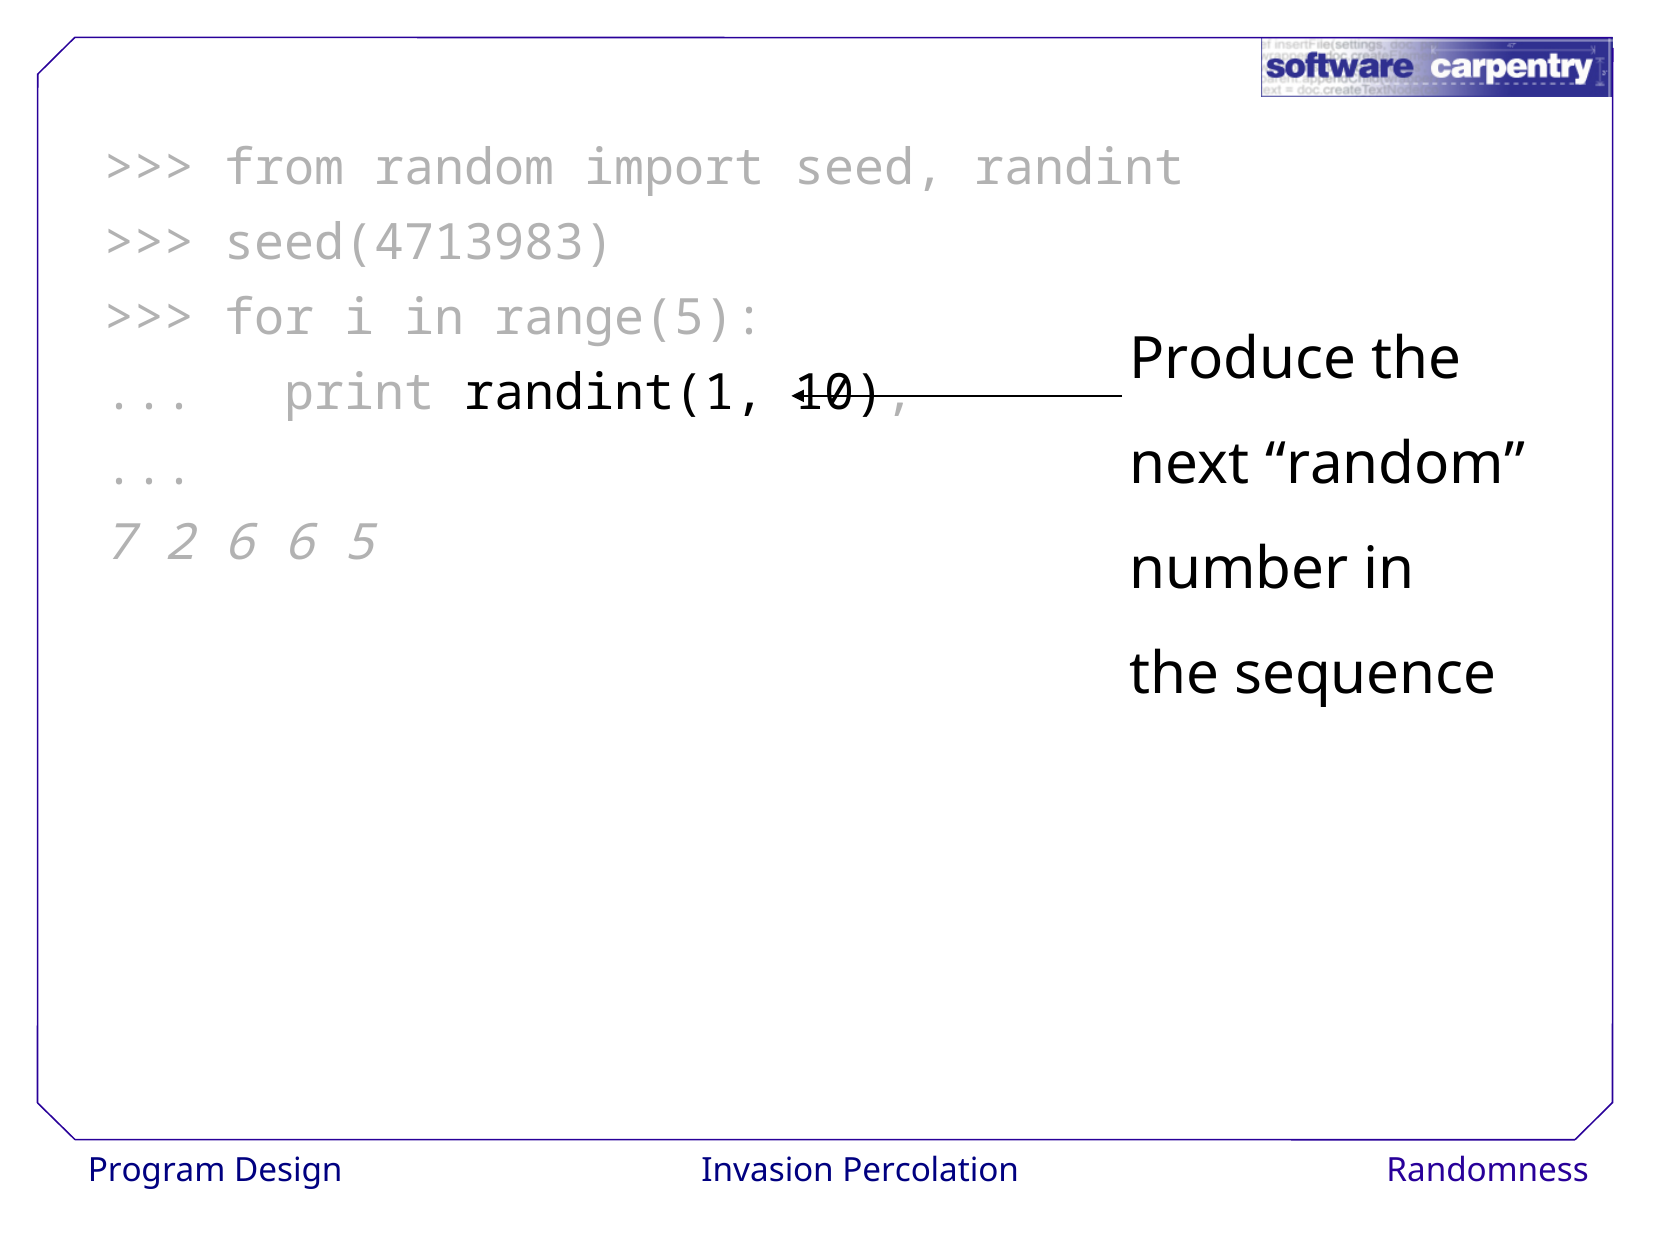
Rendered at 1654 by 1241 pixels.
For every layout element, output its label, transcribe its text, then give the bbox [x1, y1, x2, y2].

text_box Produce the next “random” number in the sequence [1114, 277, 1541, 713]
text_box >>> from random import seed, randint >>> seed(4713983) >>> for i in range(5): ... print randint(1, 10), ... 7 2 6 6 5 [89, 112, 1508, 1055]
picture [1261, 39, 1613, 97]
